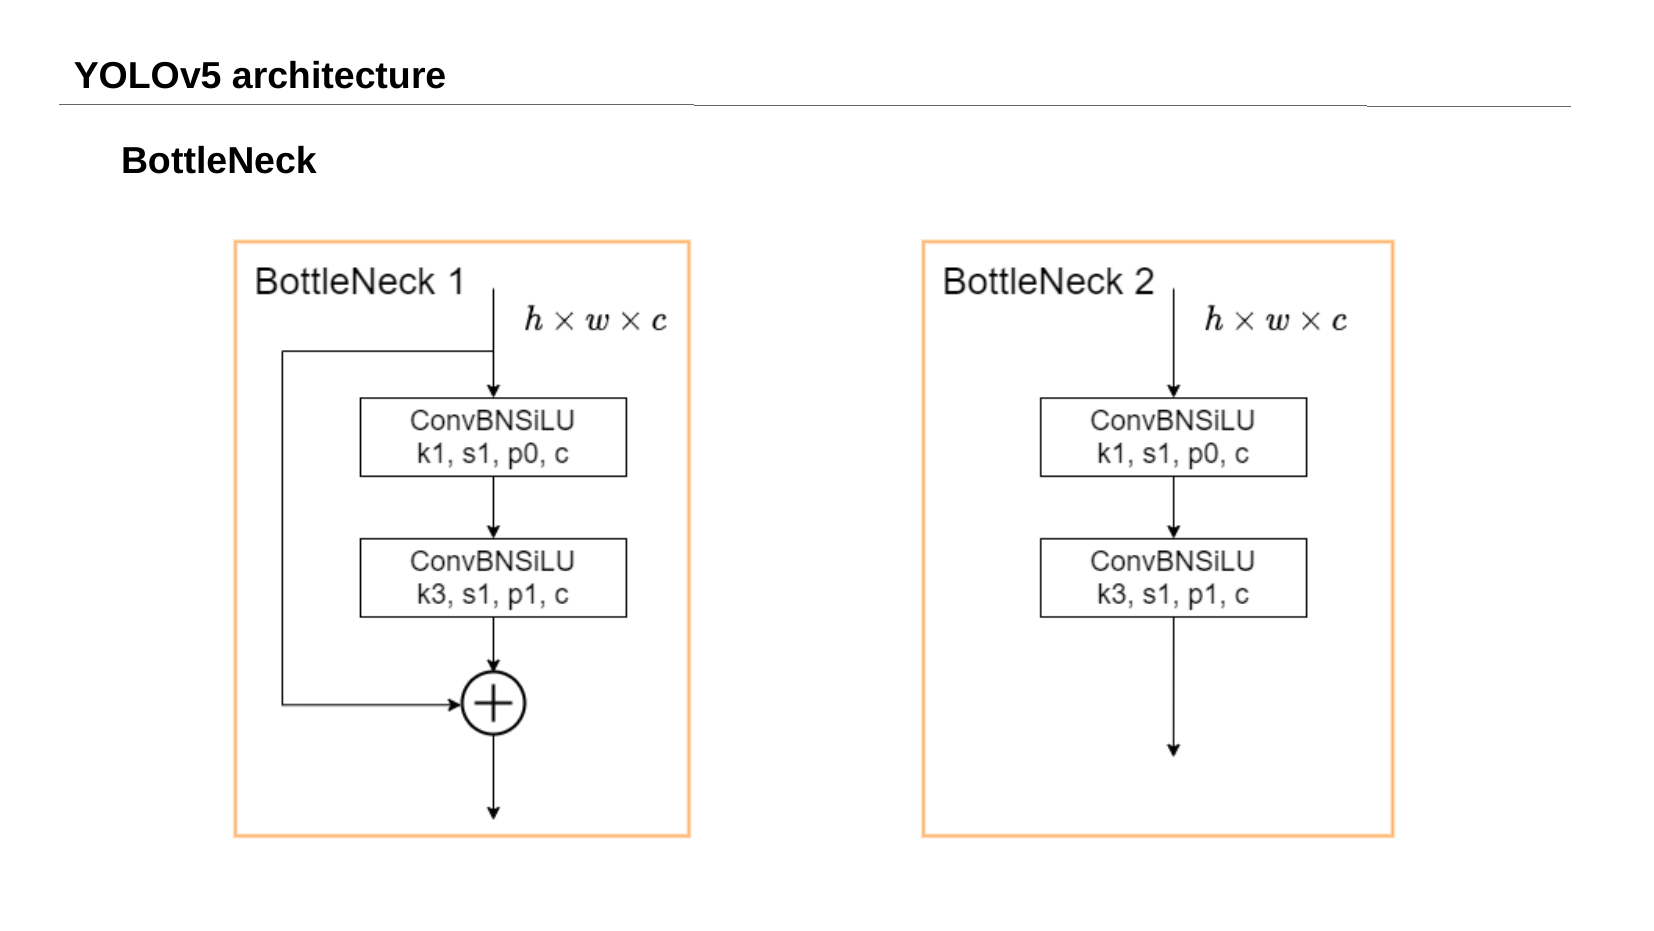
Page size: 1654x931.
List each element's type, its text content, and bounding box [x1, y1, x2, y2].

text_box YOLOv5 architecture [59, 47, 520, 104]
picture [188, 224, 1450, 887]
text_box BottleNeck [106, 132, 567, 189]
